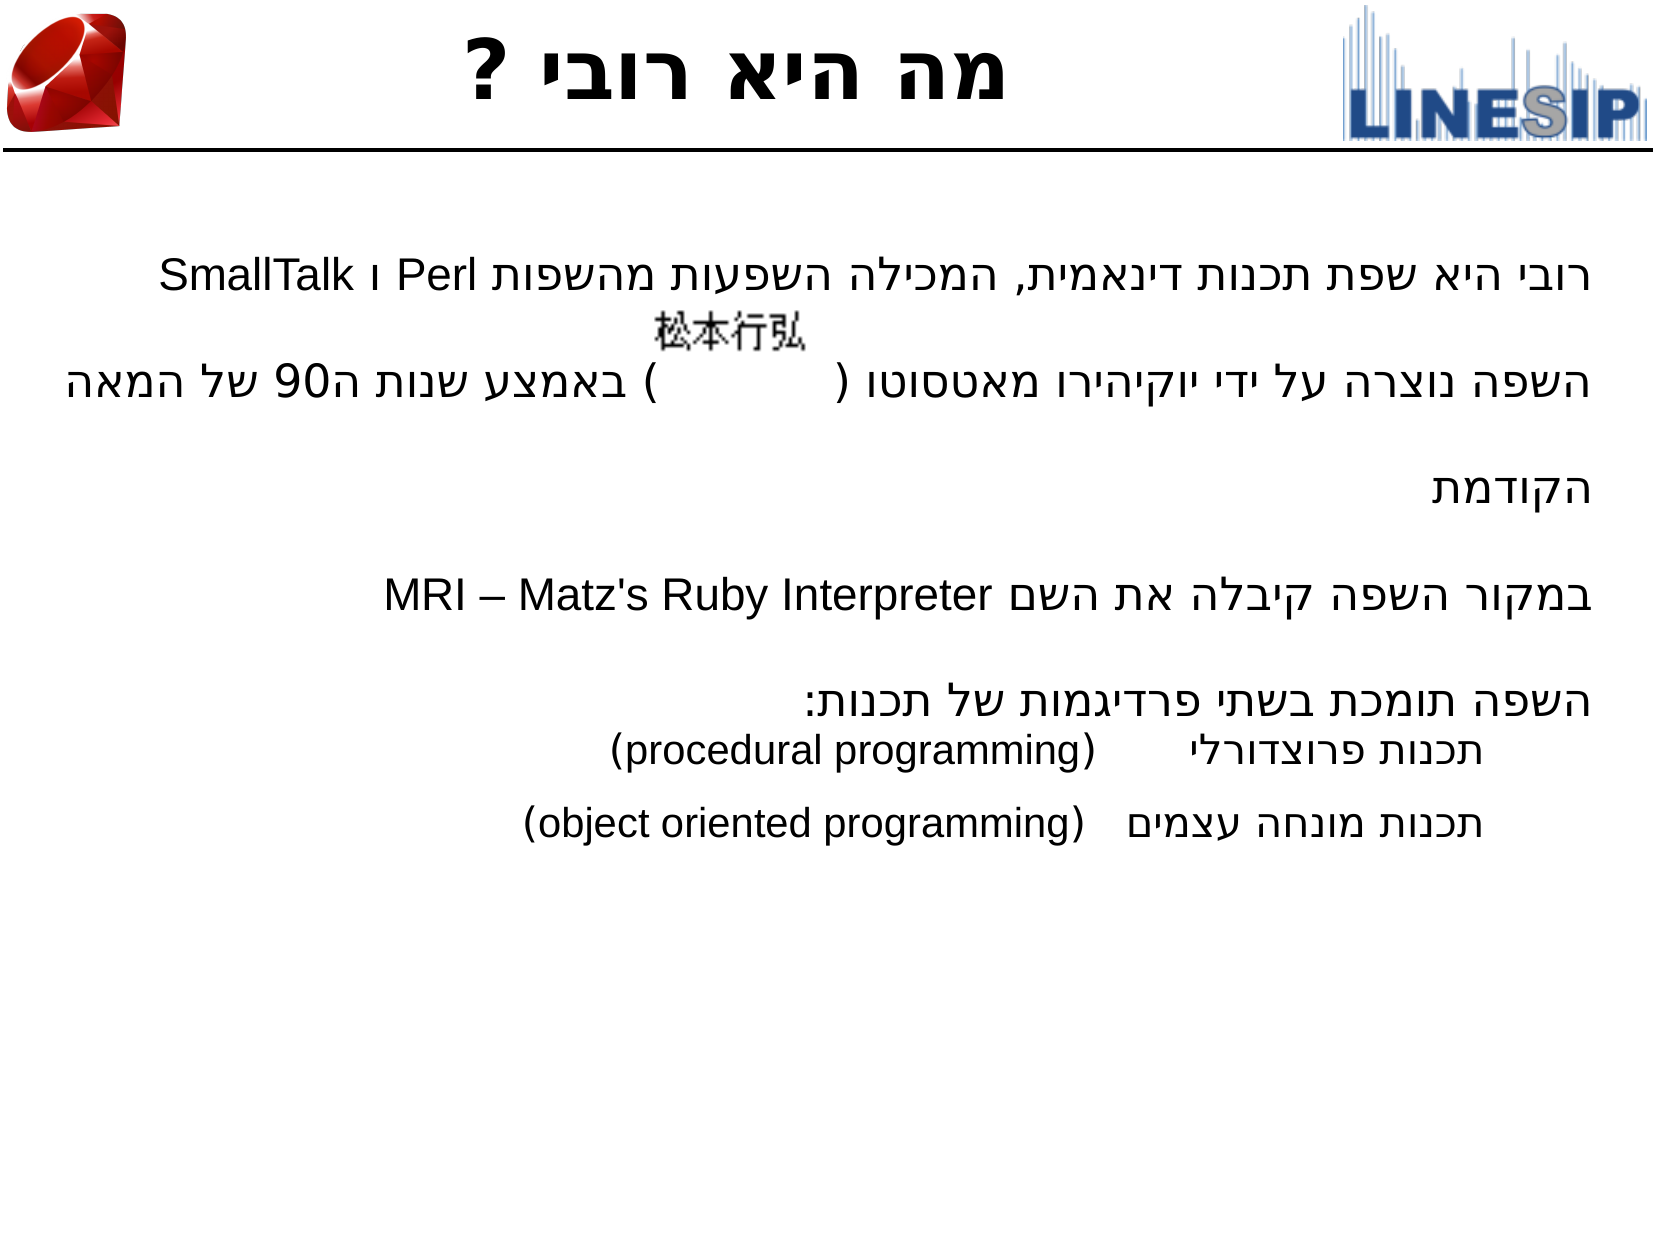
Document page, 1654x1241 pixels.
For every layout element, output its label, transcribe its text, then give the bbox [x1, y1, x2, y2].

text_box תכנות פרוצדורלי (procedural programming) תכנות מונחה עצמים (object oriented programming) [450, 694, 1500, 833]
picture [1343, 5, 1647, 141]
picture [653, 309, 809, 358]
text_box מה היא רובי ? [124, 14, 1350, 131]
text_box רובי היא שפת תכנות דינאמית, המכילה השפעות מהשפות Perl ו SmallTalk השפה נוצרה על ידי יוקיהירו מאטסוטו ( ) באמצע שנות ה90 של המאה הקודמת במקור השפה קיבלה את השם MRI – Matz's Ruby Interpreter השפה תומכת בשתי פרדיגמות של תכנות: [33, 187, 1609, 682]
picture [5, 11, 126, 132]
